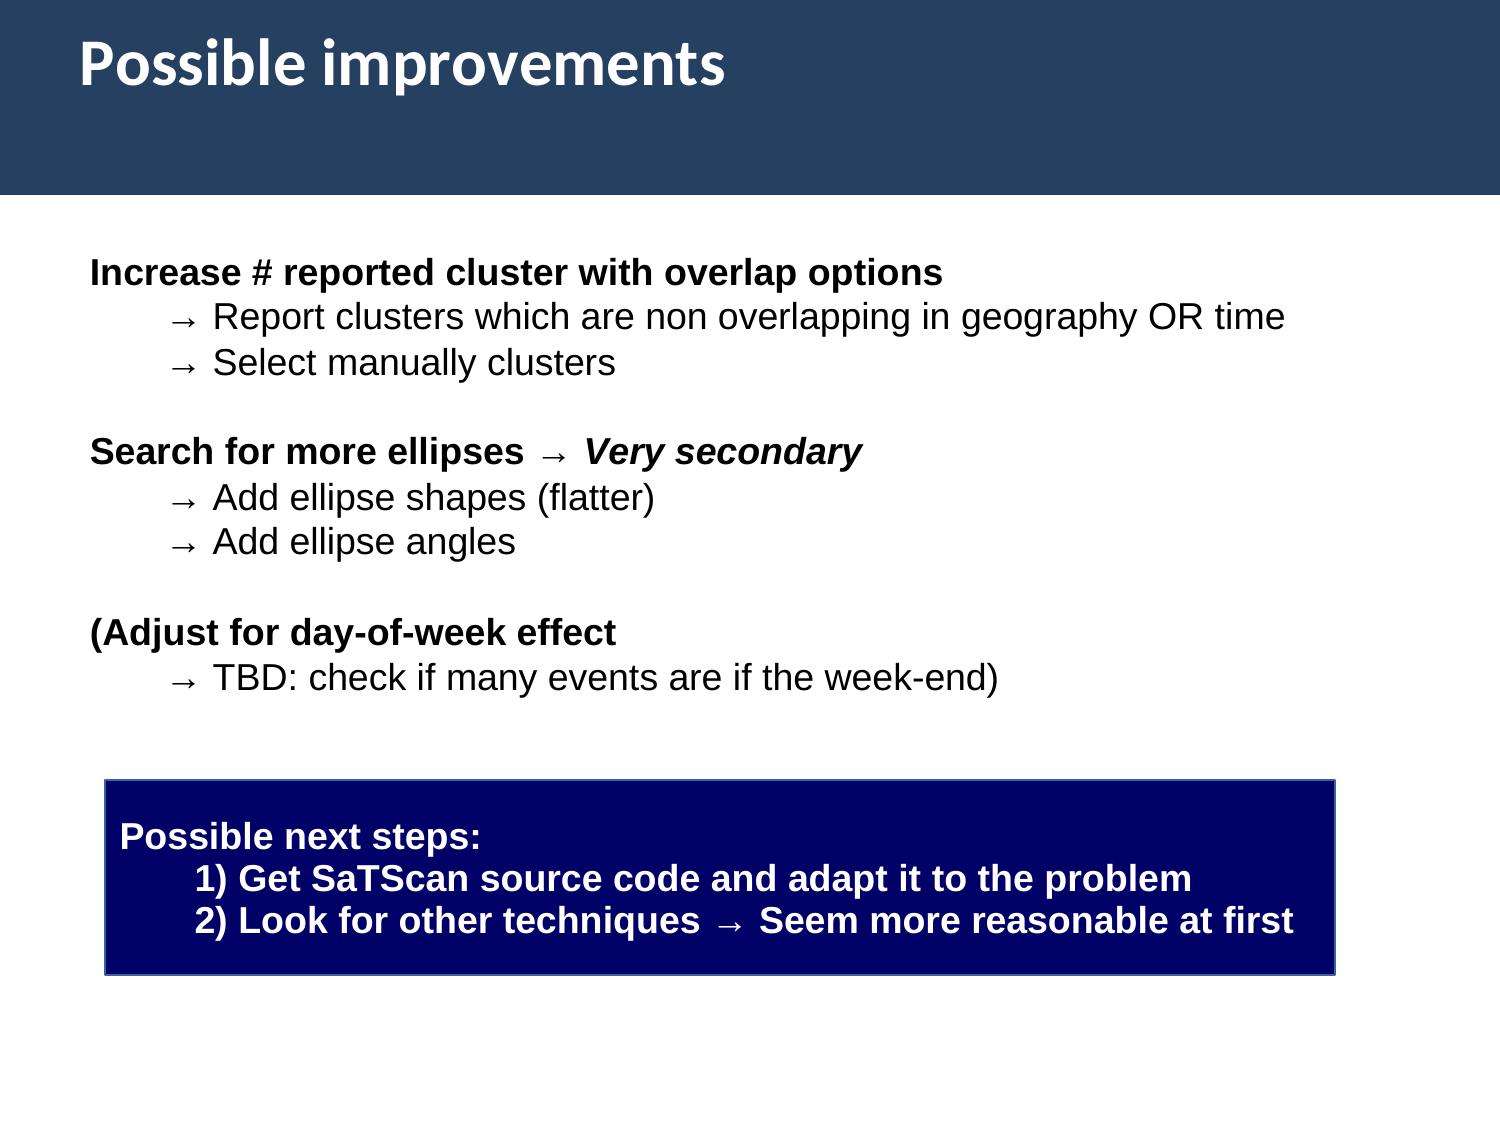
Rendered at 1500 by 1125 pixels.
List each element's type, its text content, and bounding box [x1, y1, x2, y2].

text_box Possible next steps: 1) Get SaTScan source code and adapt it to the problem 2) Look for other techniques → Seem more reasonable at first [104, 779, 1335, 975]
text_box Possible improvements [64, 11, 1500, 107]
text_box [0, 0, 1500, 195]
text_box Increase # reported cluster with overlap options → Report clusters which are non overlapping in geography OR time → Select manually clusters Search for more ellipses → Very secondary → Add ellipse shapes (flatter) → Add ellipse angles (Adjust for day-of-week effect → TBD: check if many events are if the week-end) [74, 240, 1455, 633]
